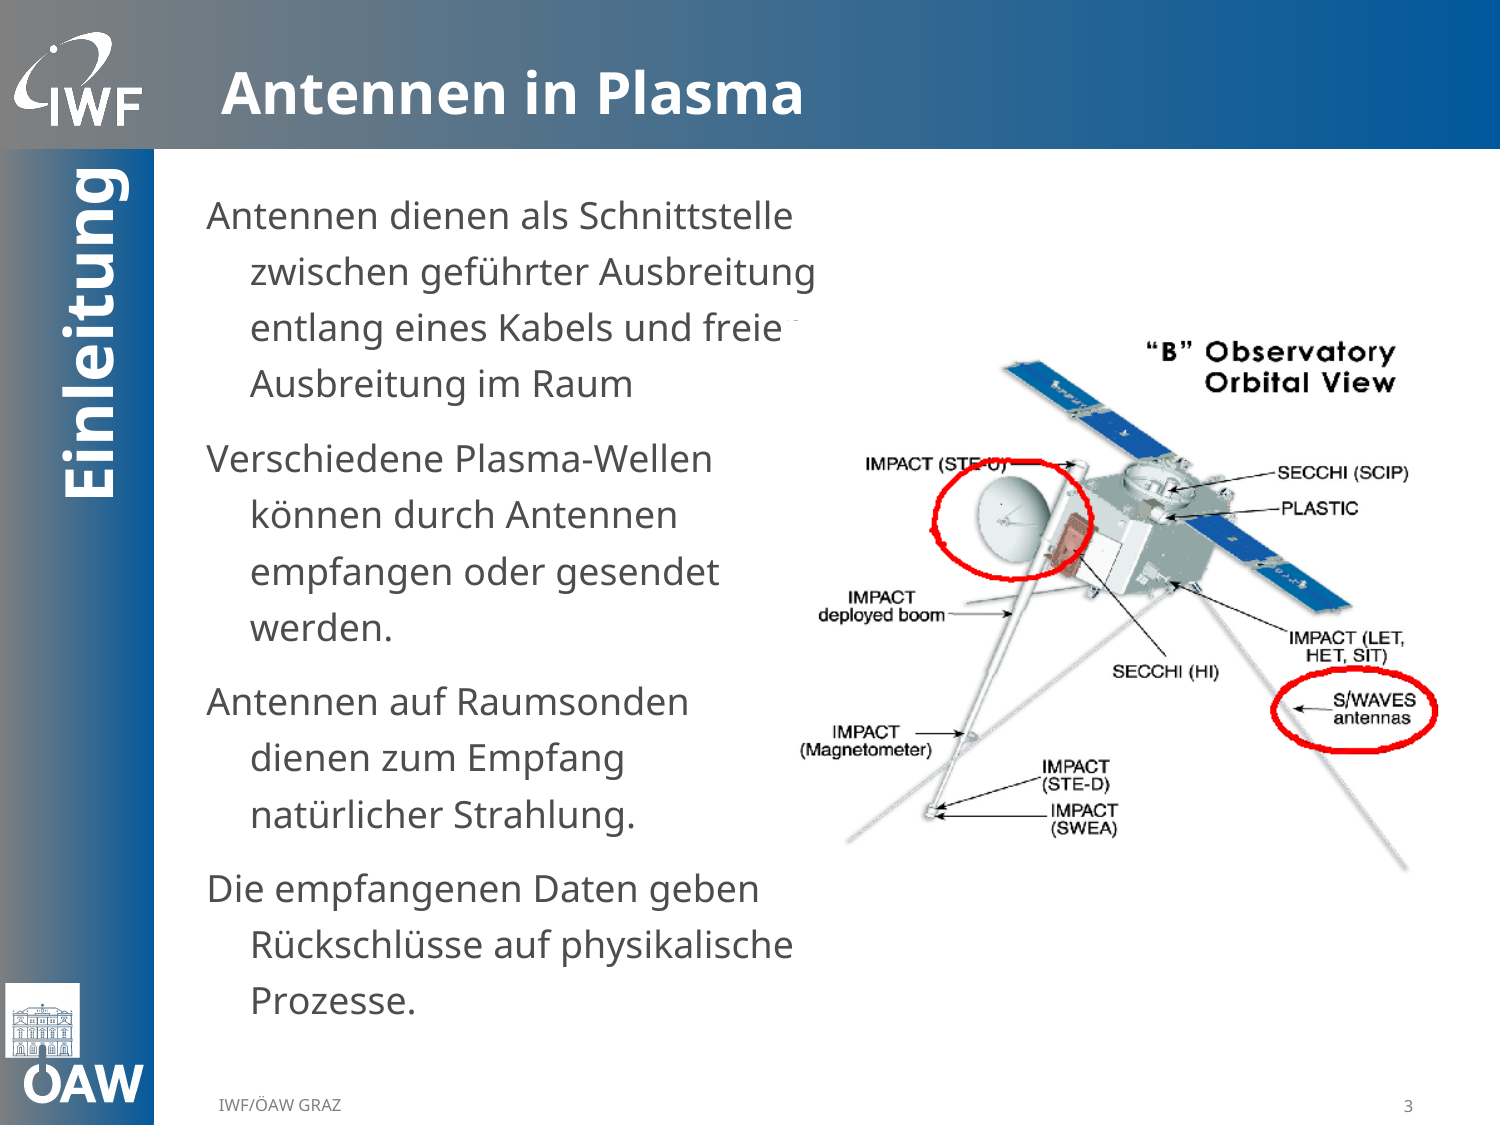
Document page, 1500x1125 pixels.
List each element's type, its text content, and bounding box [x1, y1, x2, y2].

picture [5, 983, 154, 1105]
list Antennen dienen als Schnittstelle zwischen geführter Ausbreitung entlang eines Kabels und freier Ausbreitung im Raum Verschiedene Plasma-Wellen können durch Antennen empfangen oder gesendet werden. Antennen auf Raumsonden dienen zum Empfang natürlicher Strahlung. Die empfangenen Daten geben Rückschlüsse auf physikalische Prozesse. [206, 184, 818, 1083]
title Antennen in Plasma [206, 42, 1459, 149]
picture [8, 32, 154, 132]
picture [784, 321, 1442, 916]
text_box Einleitung [29, 148, 154, 959]
